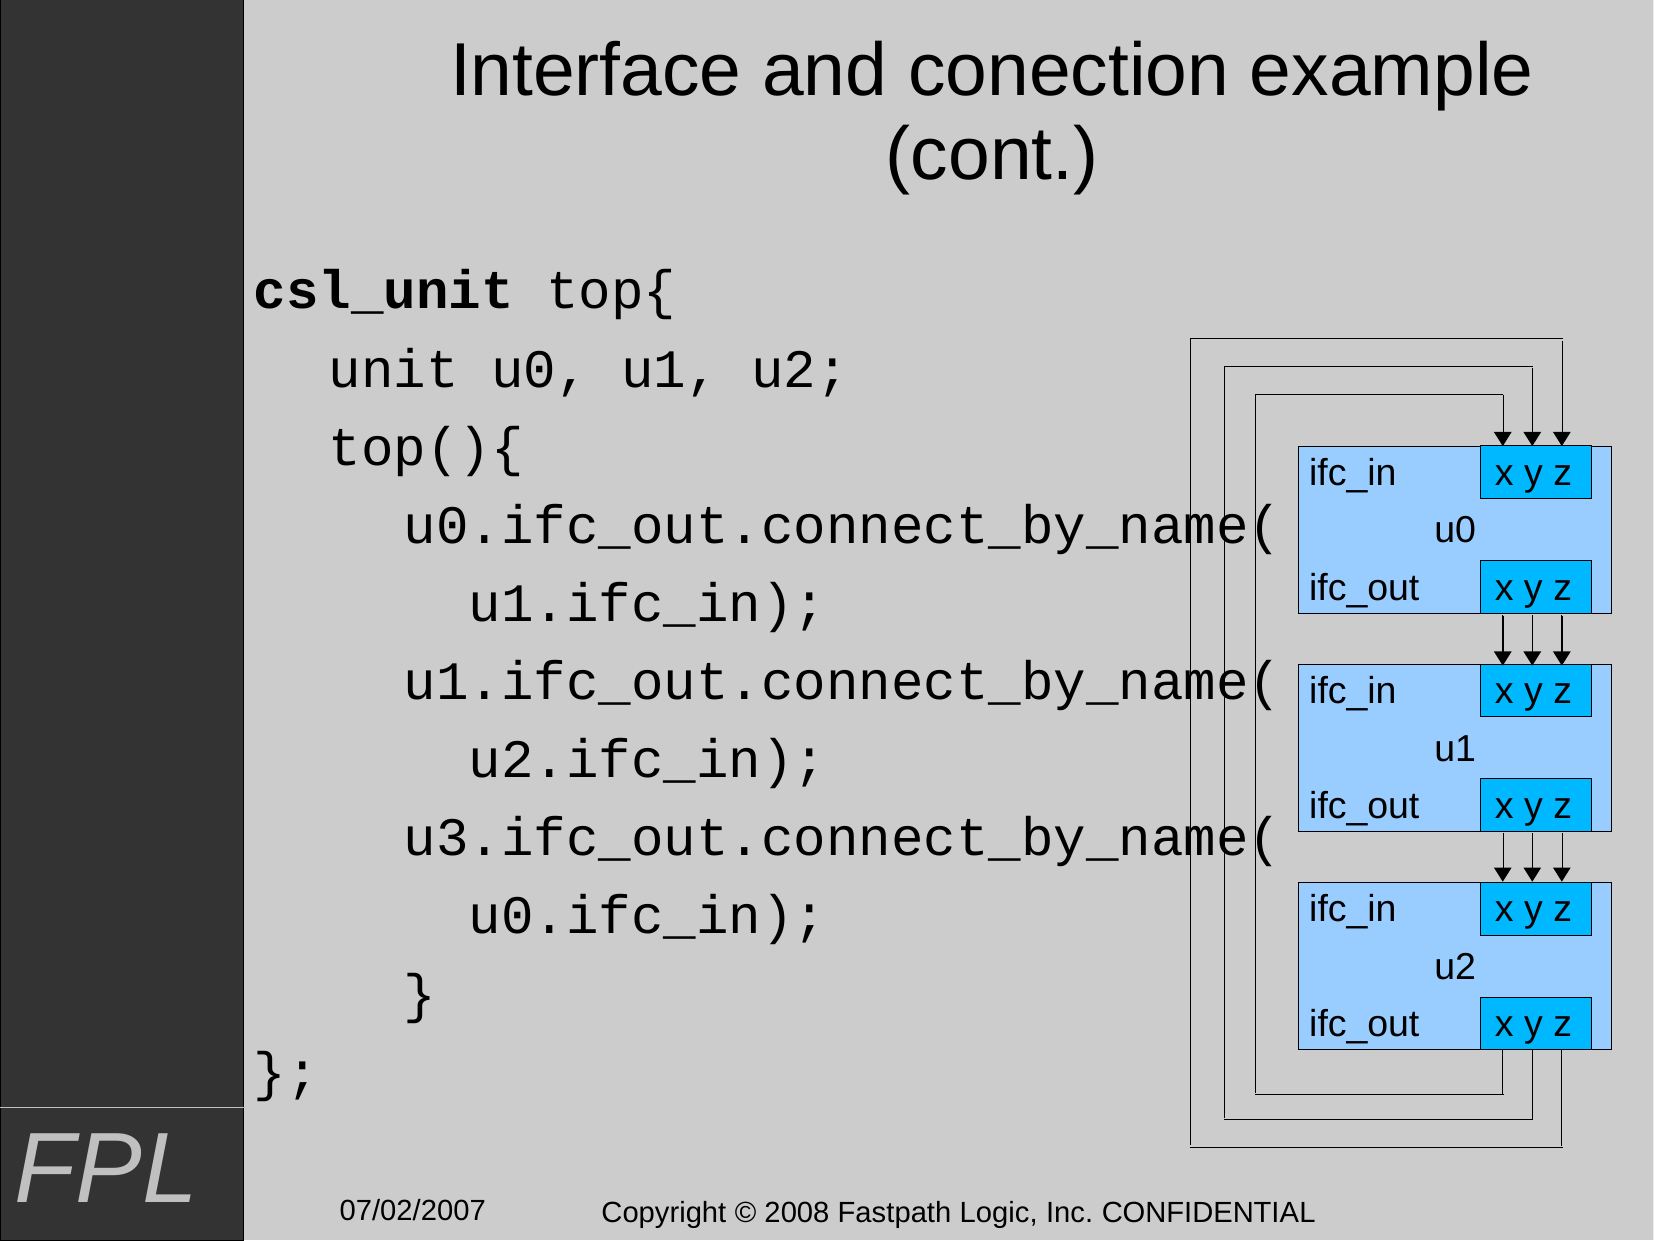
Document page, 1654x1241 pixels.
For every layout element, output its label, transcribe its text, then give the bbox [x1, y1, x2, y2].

text_box ifc_out [1294, 558, 1460, 617]
text_box x y z [1480, 664, 1592, 717]
text_box u0 [1298, 446, 1612, 614]
subtitle csl_unit top{ unit u0, u1, u2; top(){ u0.ifc_out.connect_by_name( u1.ifc_in); u1.ifc_out.connect_by_name( u2.ifc_in); u3.ifc_out.connect_by_name( u0.ifc_in); } }; [253, 150, 1613, 1220]
text_box ifc_out [1294, 995, 1460, 1054]
text_box x y z [1480, 778, 1592, 832]
text_box u2 [1298, 882, 1612, 1050]
text_box ifc_in [1294, 661, 1460, 721]
text_box u1 [1298, 664, 1612, 832]
text_box ifc_out [1294, 776, 1460, 836]
title Interface and conection example (cont.) [440, 3, 1544, 150]
text_box x y z [1480, 560, 1592, 614]
text_box ifc_in [1294, 880, 1460, 939]
text_box x y z [1480, 997, 1592, 1050]
text_box x y z [1480, 445, 1592, 499]
text_box ifc_in [1294, 443, 1460, 503]
text_box x y z [1480, 882, 1592, 936]
